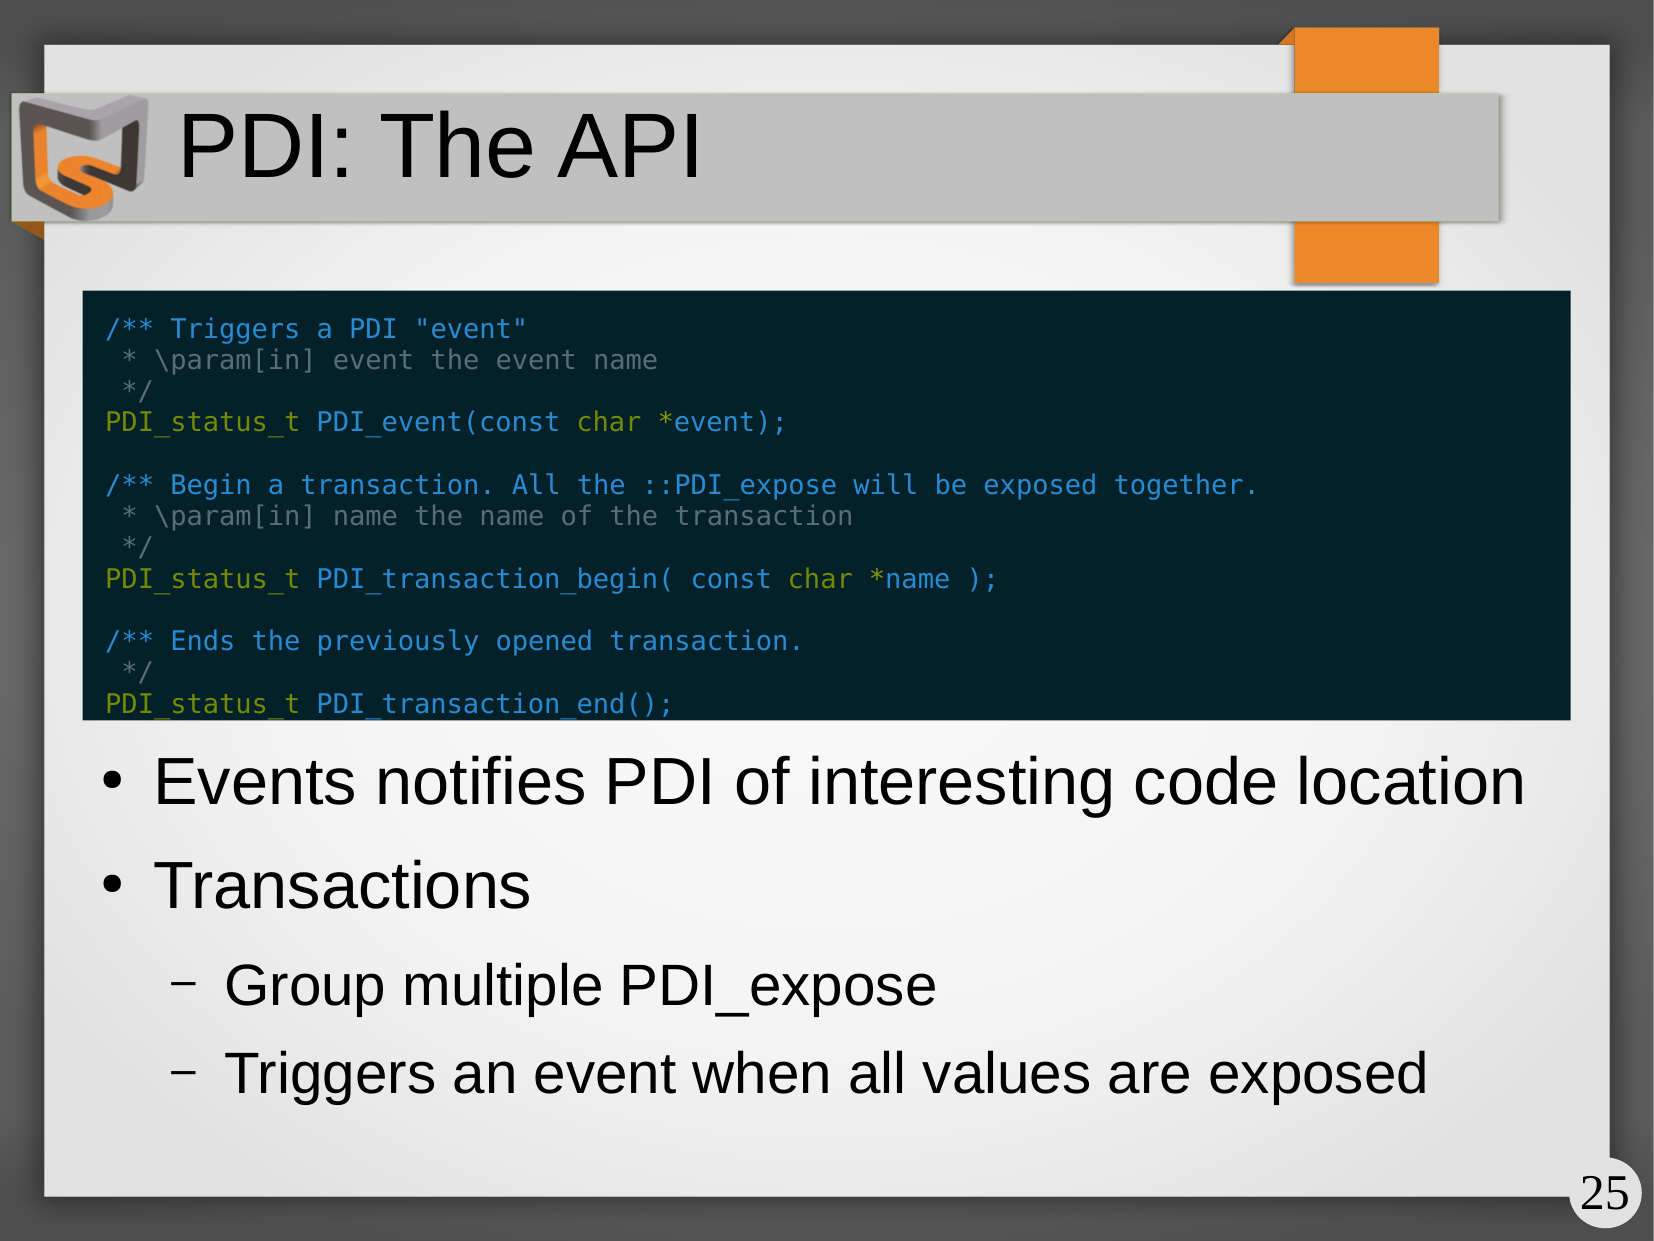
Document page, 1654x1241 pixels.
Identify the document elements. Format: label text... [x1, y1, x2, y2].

title PDI: The API [177, 94, 1477, 213]
picture [0, 0, 1654, 1241]
text_box /** Triggers a PDI "event" * \param[in] event the event name */ PDI_status_t PDI_event(const char *event); /** Begin a transaction. All the ::PDI_expose will be exposed together. * \param[in] name the name of the transaction */ PDI_status_t PDI_transaction_begin( const char *name ); /** Ends the previously opened transaction. */ PDI_status_t PDI_transaction_end(); [82, 290, 1571, 721]
list Events notifies PDI of interesting code location Transactions Group multiple PDI_expose Triggers an event when all values are exposed [82, 744, 1571, 1170]
